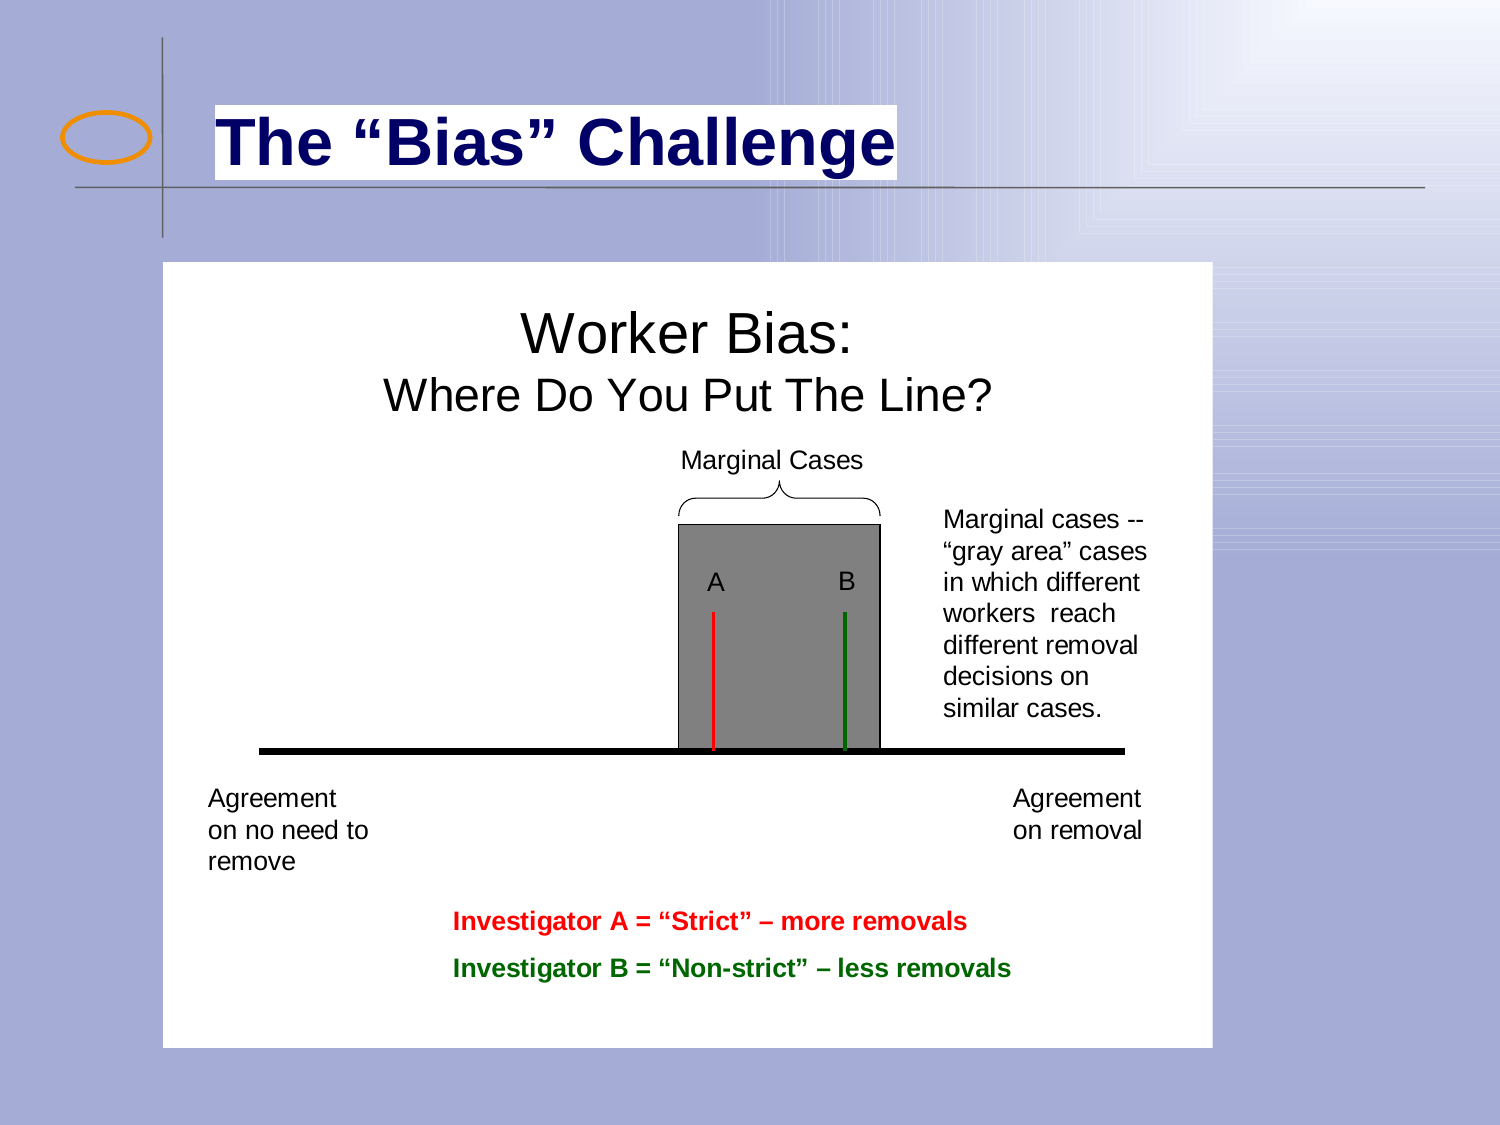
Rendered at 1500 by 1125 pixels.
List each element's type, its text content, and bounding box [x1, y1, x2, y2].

title The “Bias” Challenge [200, 45, 1426, 233]
picture [162, 262, 1213, 1049]
